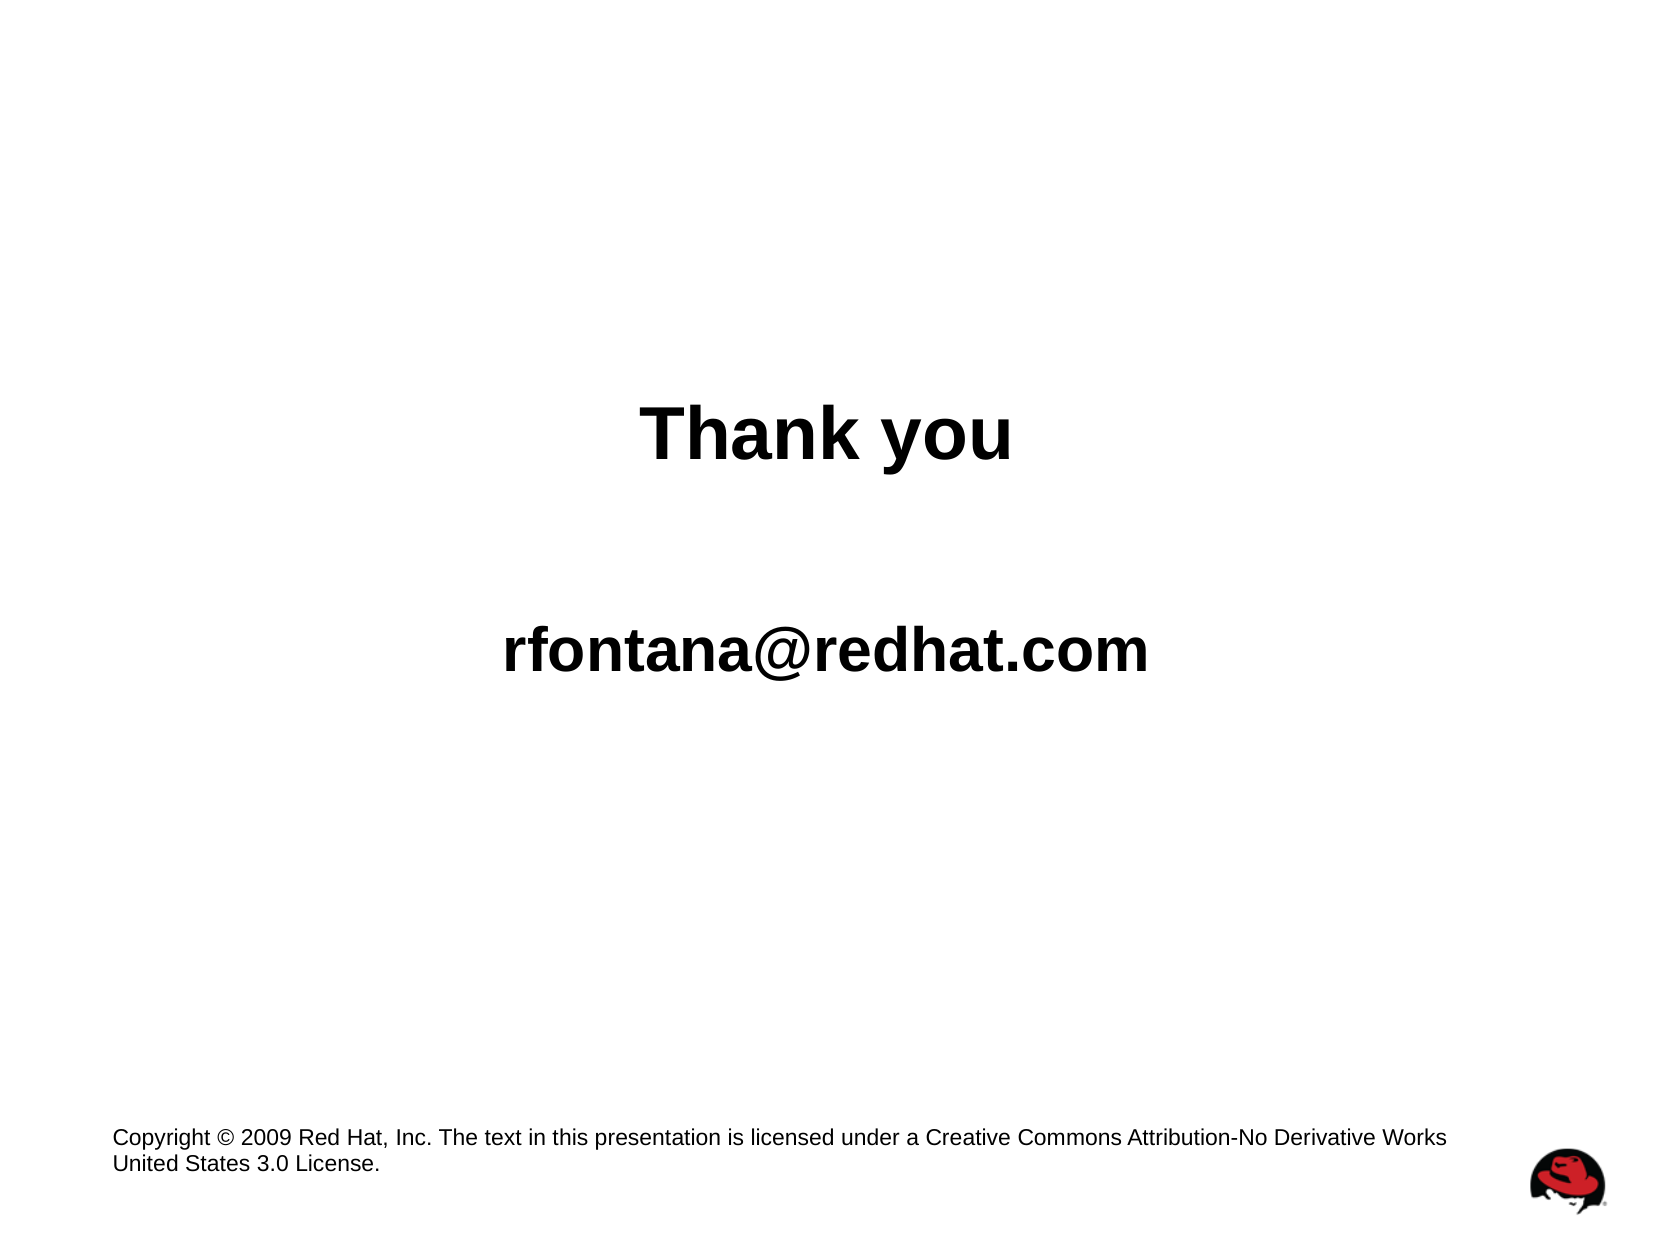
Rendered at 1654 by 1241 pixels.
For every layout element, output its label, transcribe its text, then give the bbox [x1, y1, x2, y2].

picture [1529, 1146, 1613, 1224]
title Thank you rfontana@redhat.com [82, 45, 1571, 1031]
